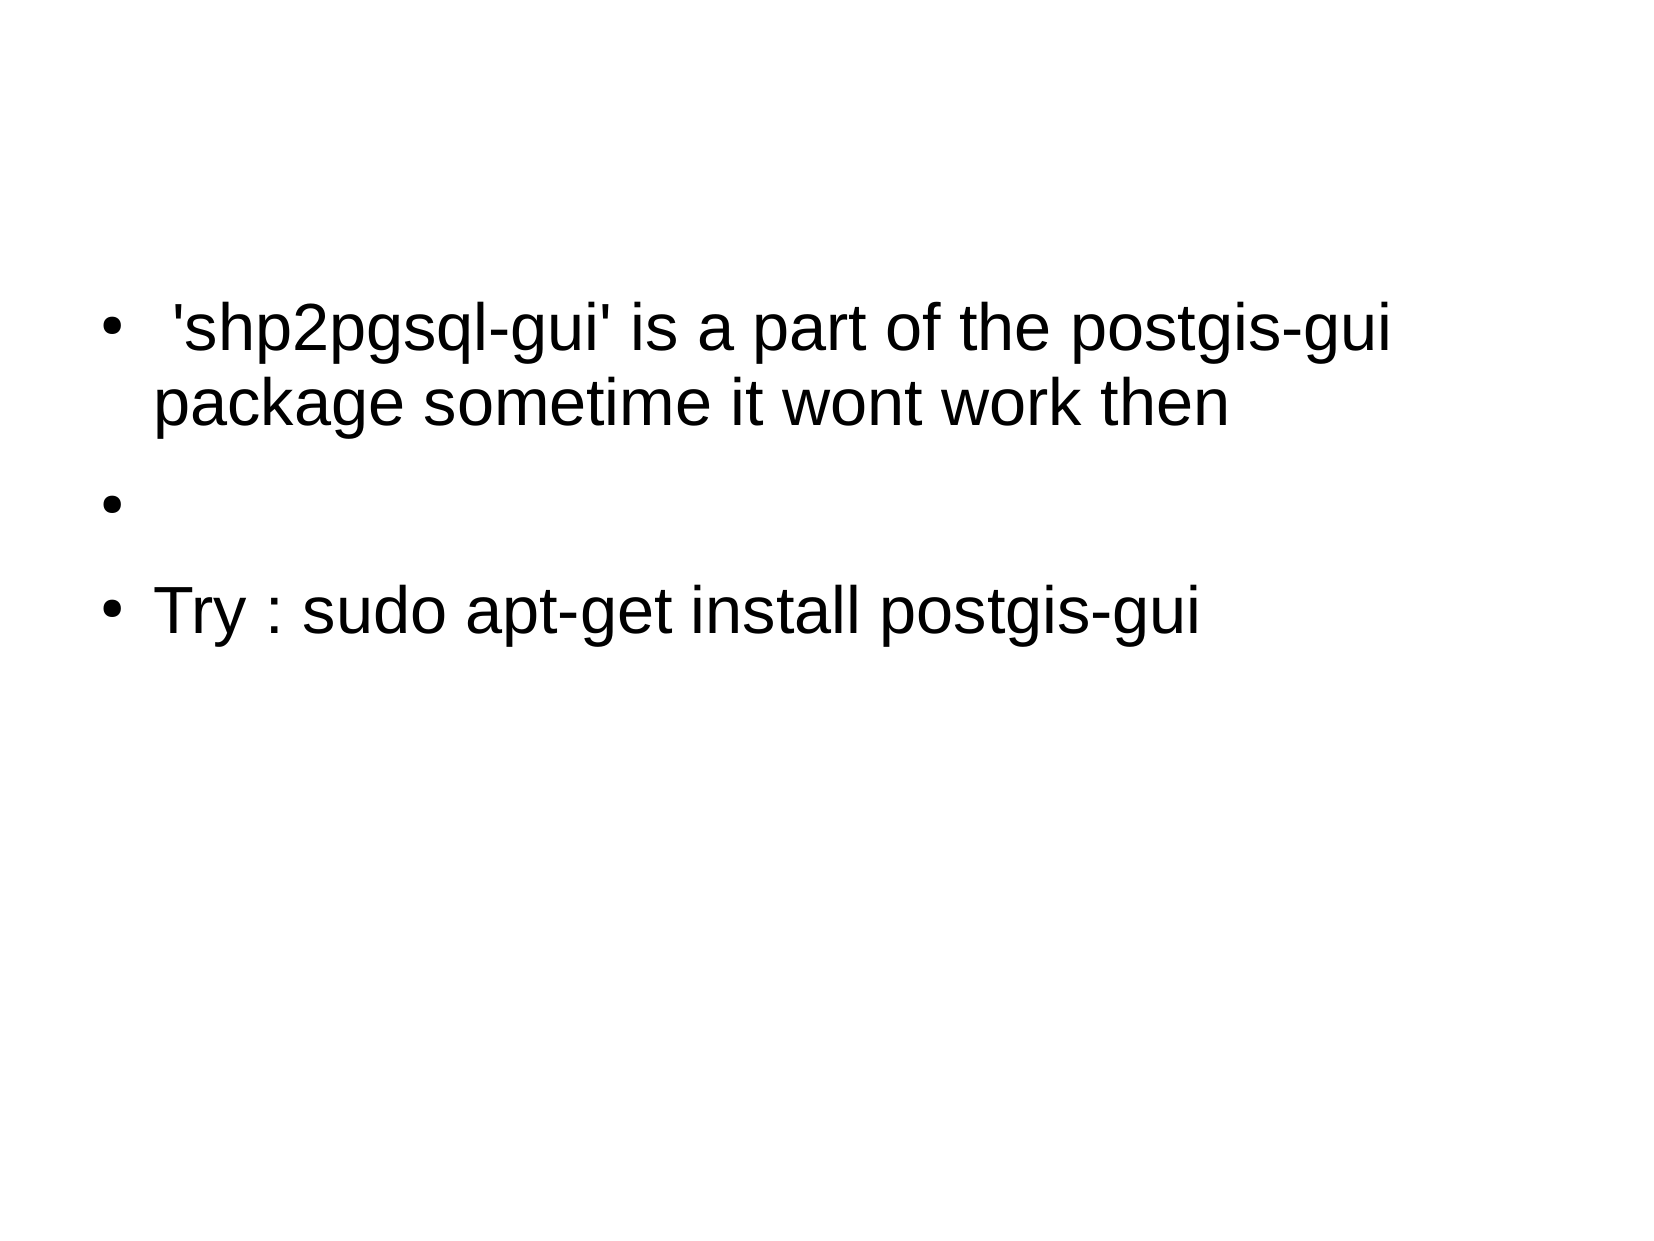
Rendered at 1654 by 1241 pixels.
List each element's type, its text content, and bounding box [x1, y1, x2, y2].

list 'shp2pgsql-gui' is a part of the postgis-gui package sometime it wont work then Try : sudo apt-get install postgis-gui [82, 290, 1571, 1010]
